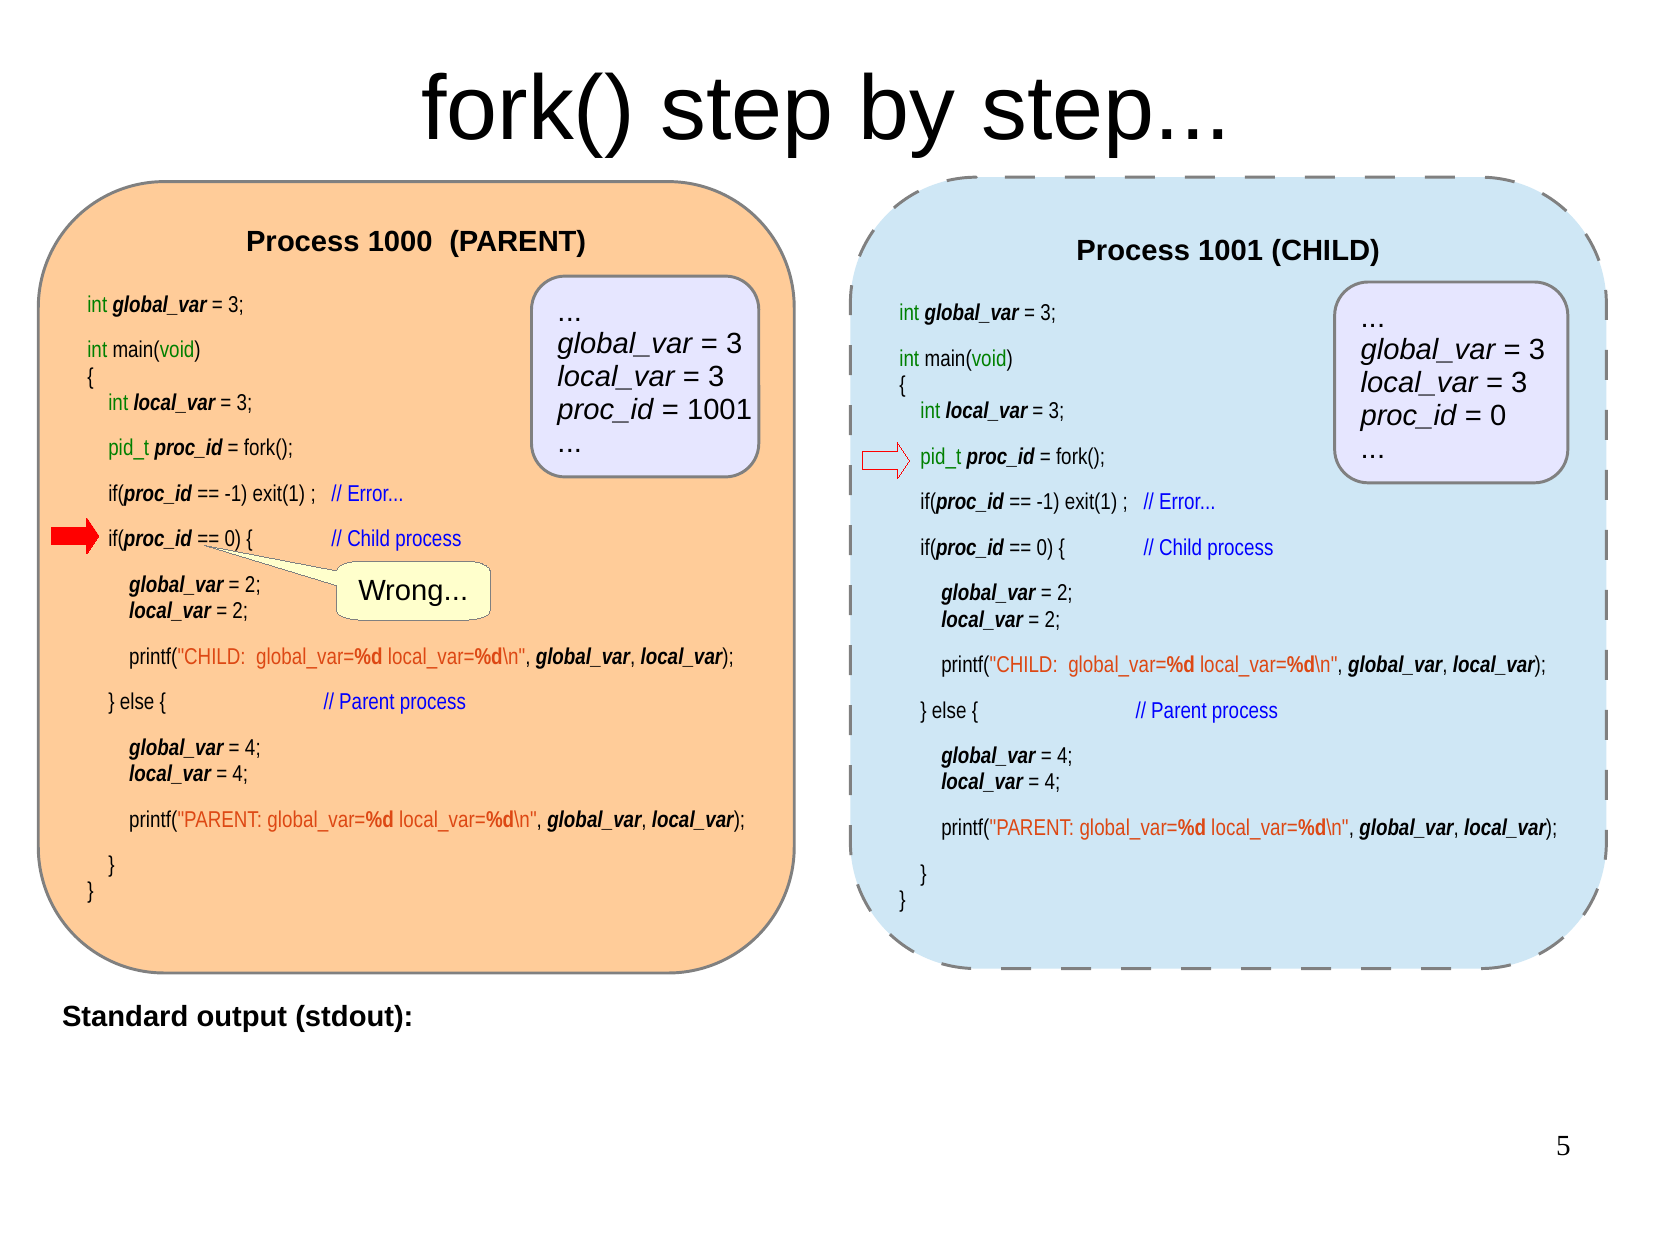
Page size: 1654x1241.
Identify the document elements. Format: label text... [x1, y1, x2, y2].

title fork() step by step... [82, 49, 1571, 166]
text_box [51, 518, 99, 554]
text_box Process 1001 (CHILD) int global_var = 3; int main(void) { int local_var = 3; pid_t proc_id = fork(); if(proc_id == -1) exit(1) ; // Error... if(proc_id == 0) { // Child process global_var = 2; local_var = 2; printf("CHILD: global_var=%d local_var=%d\n", global_var, local_var); } else { // Parent process global_var = 4; local_var = 4; printf("PARENT: global_var=%d local_var=%d\n", global_var, local_var); } } [850, 177, 1607, 969]
text_box Wrong... [204, 545, 491, 621]
text_box ... global_var = 3 local_var = 3 proc_id = 0 ... [1334, 281, 1568, 483]
text_box Standard output (stdout): [47, 992, 1619, 1193]
text_box Process 1000 (PARENT) int global_var = 3; int main(void) { int local_var = 3; pid_t proc_id = fork(); if(proc_id == -1) exit(1) ; // Error... if(proc_id == 0) { // Child process global_var = 2; local_var = 2; printf("CHILD: global_var=%d local_var=%d\n", global_var, local_var); } else { // Parent process global_var = 4; local_var = 4; printf("PARENT: global_var=%d local_var=%d\n", global_var, local_var); } } [38, 181, 795, 973]
text_box ... global_var = 3 local_var = 3 proc_id = 1001 ... [531, 276, 759, 477]
